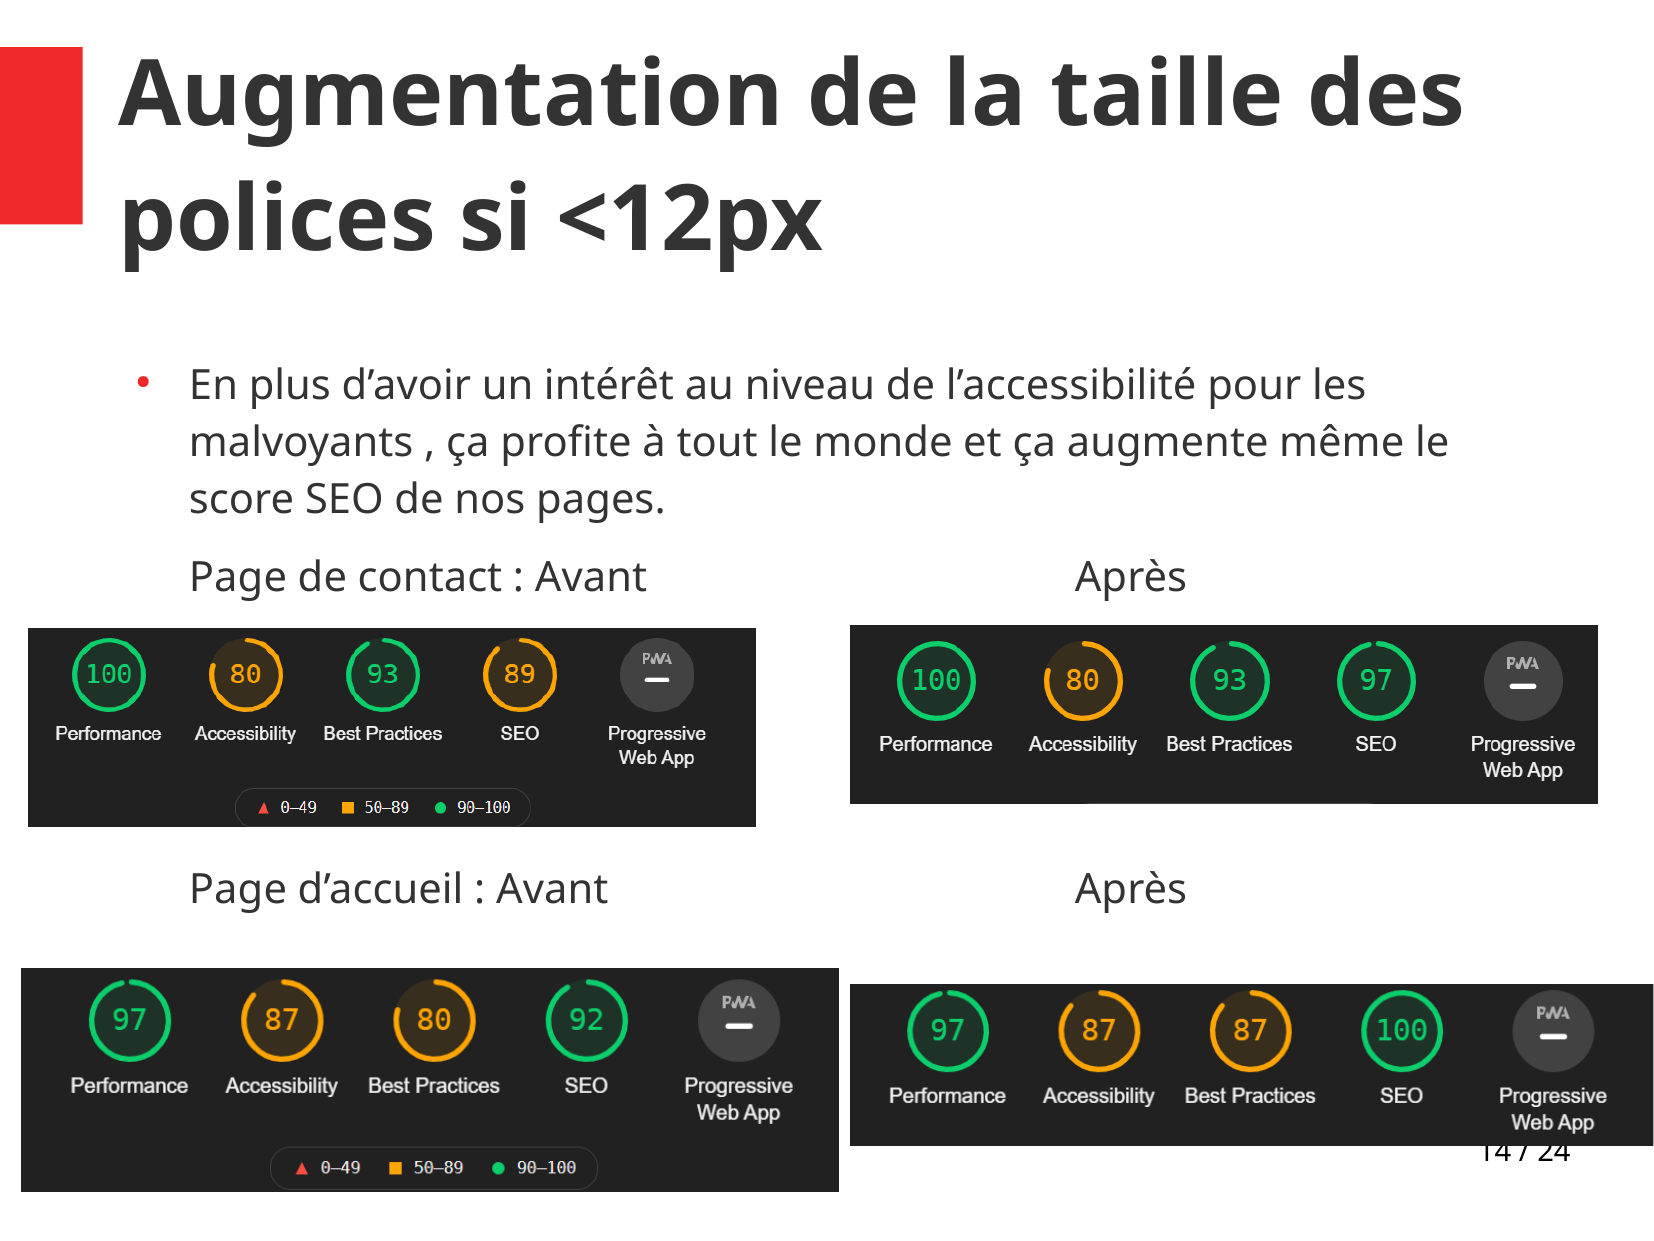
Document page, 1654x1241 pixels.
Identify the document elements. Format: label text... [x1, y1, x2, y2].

list En plus d’avoir un intérêt au niveau de l’accessibilité pour les malvoyants , ça profite à tout le monde et ça augmente même le score SEO de nos pages. Page de contact : Avant Après Page d’accueil : Avant Après [118, 354, 1536, 1074]
picture [850, 984, 1654, 1146]
picture [28, 628, 756, 827]
title Augmentation de la taille des polices si <12px [118, 27, 1571, 278]
picture [21, 968, 839, 1192]
picture [850, 625, 1598, 804]
